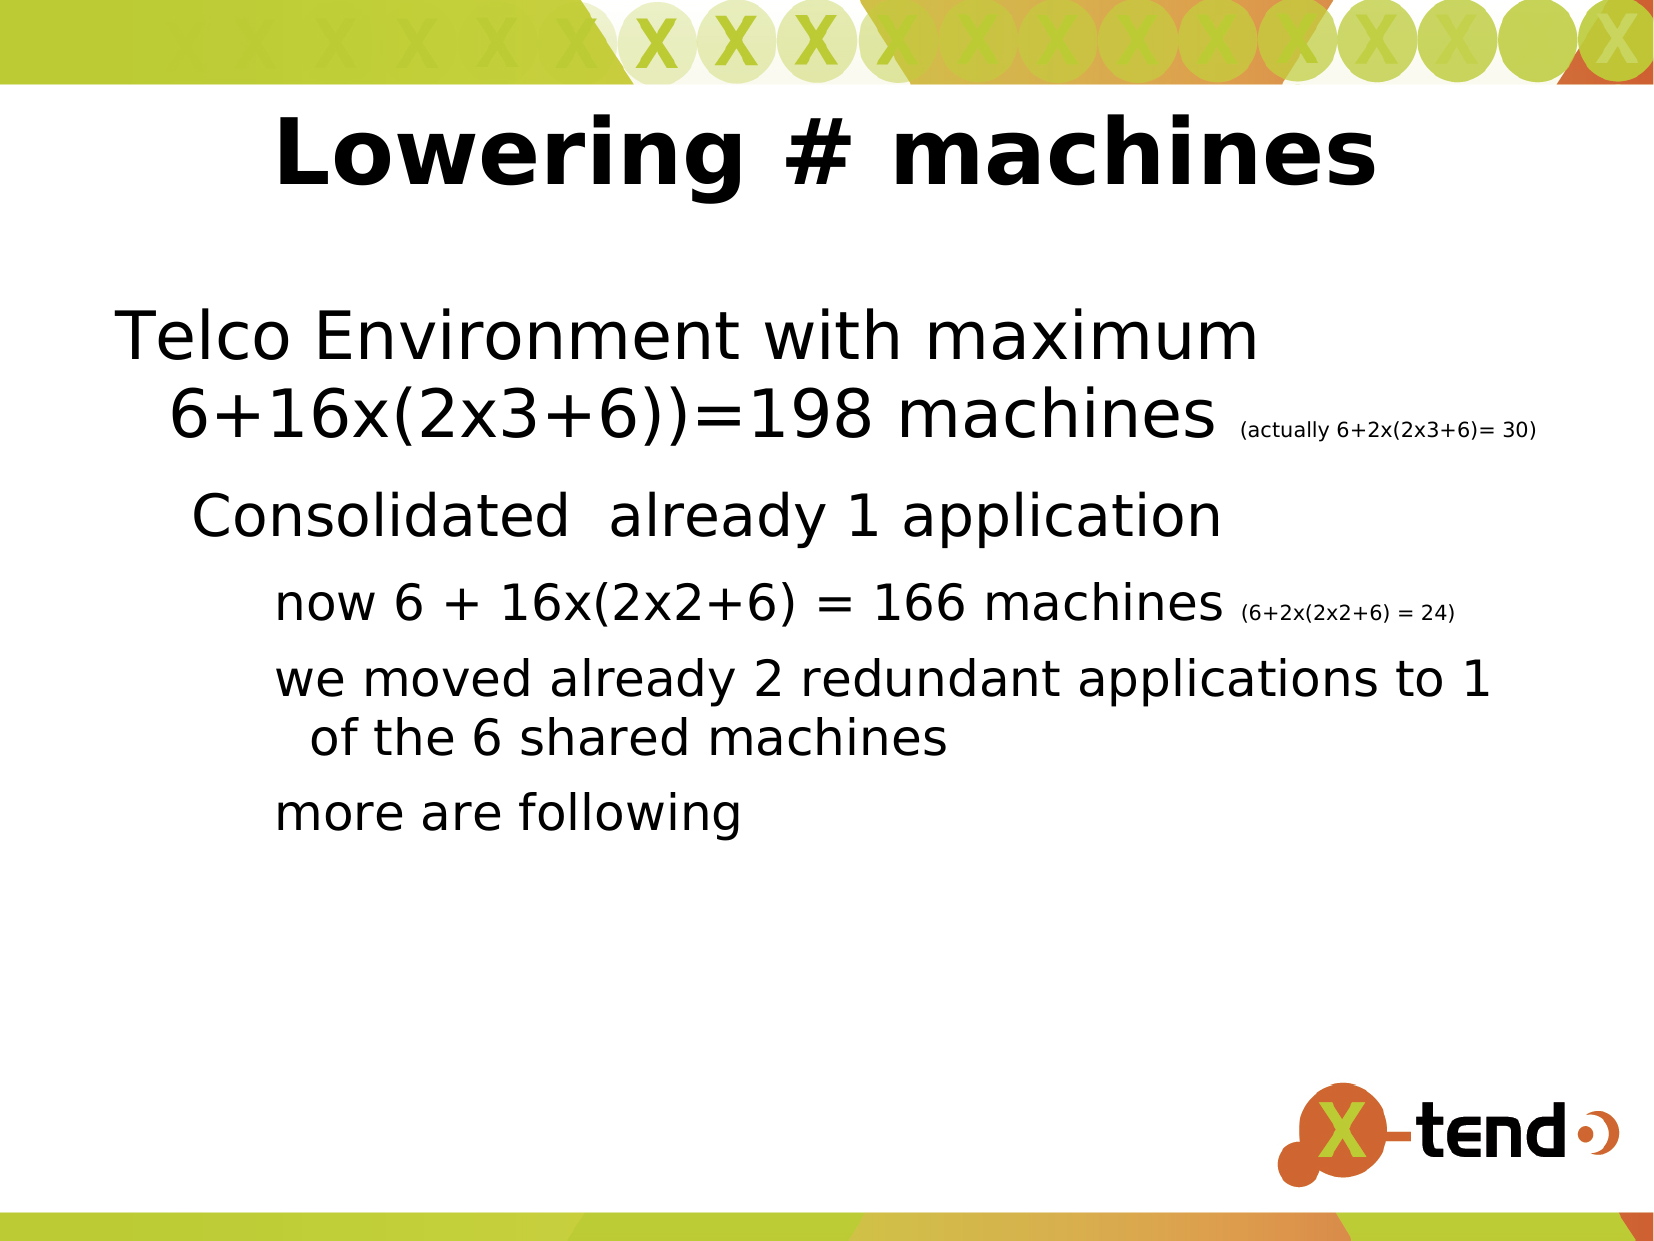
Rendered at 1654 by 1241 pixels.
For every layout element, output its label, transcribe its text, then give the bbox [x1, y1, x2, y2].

title Lowering # machines [82, 49, 1571, 257]
list Telco Environment with maximum 6+16x(2x3+6))=198 machines (actually 6+2x(2x3+6)= 30) Consolidated already 1 application now 6 + 16x(2x2+6) = 166 machines (6+2x(2x2+6) = 24) we moved already 2 redundant applications to 1 of the 6 shared machines more are following [82, 290, 1571, 1125]
picture [0, 0, 1654, 1241]
